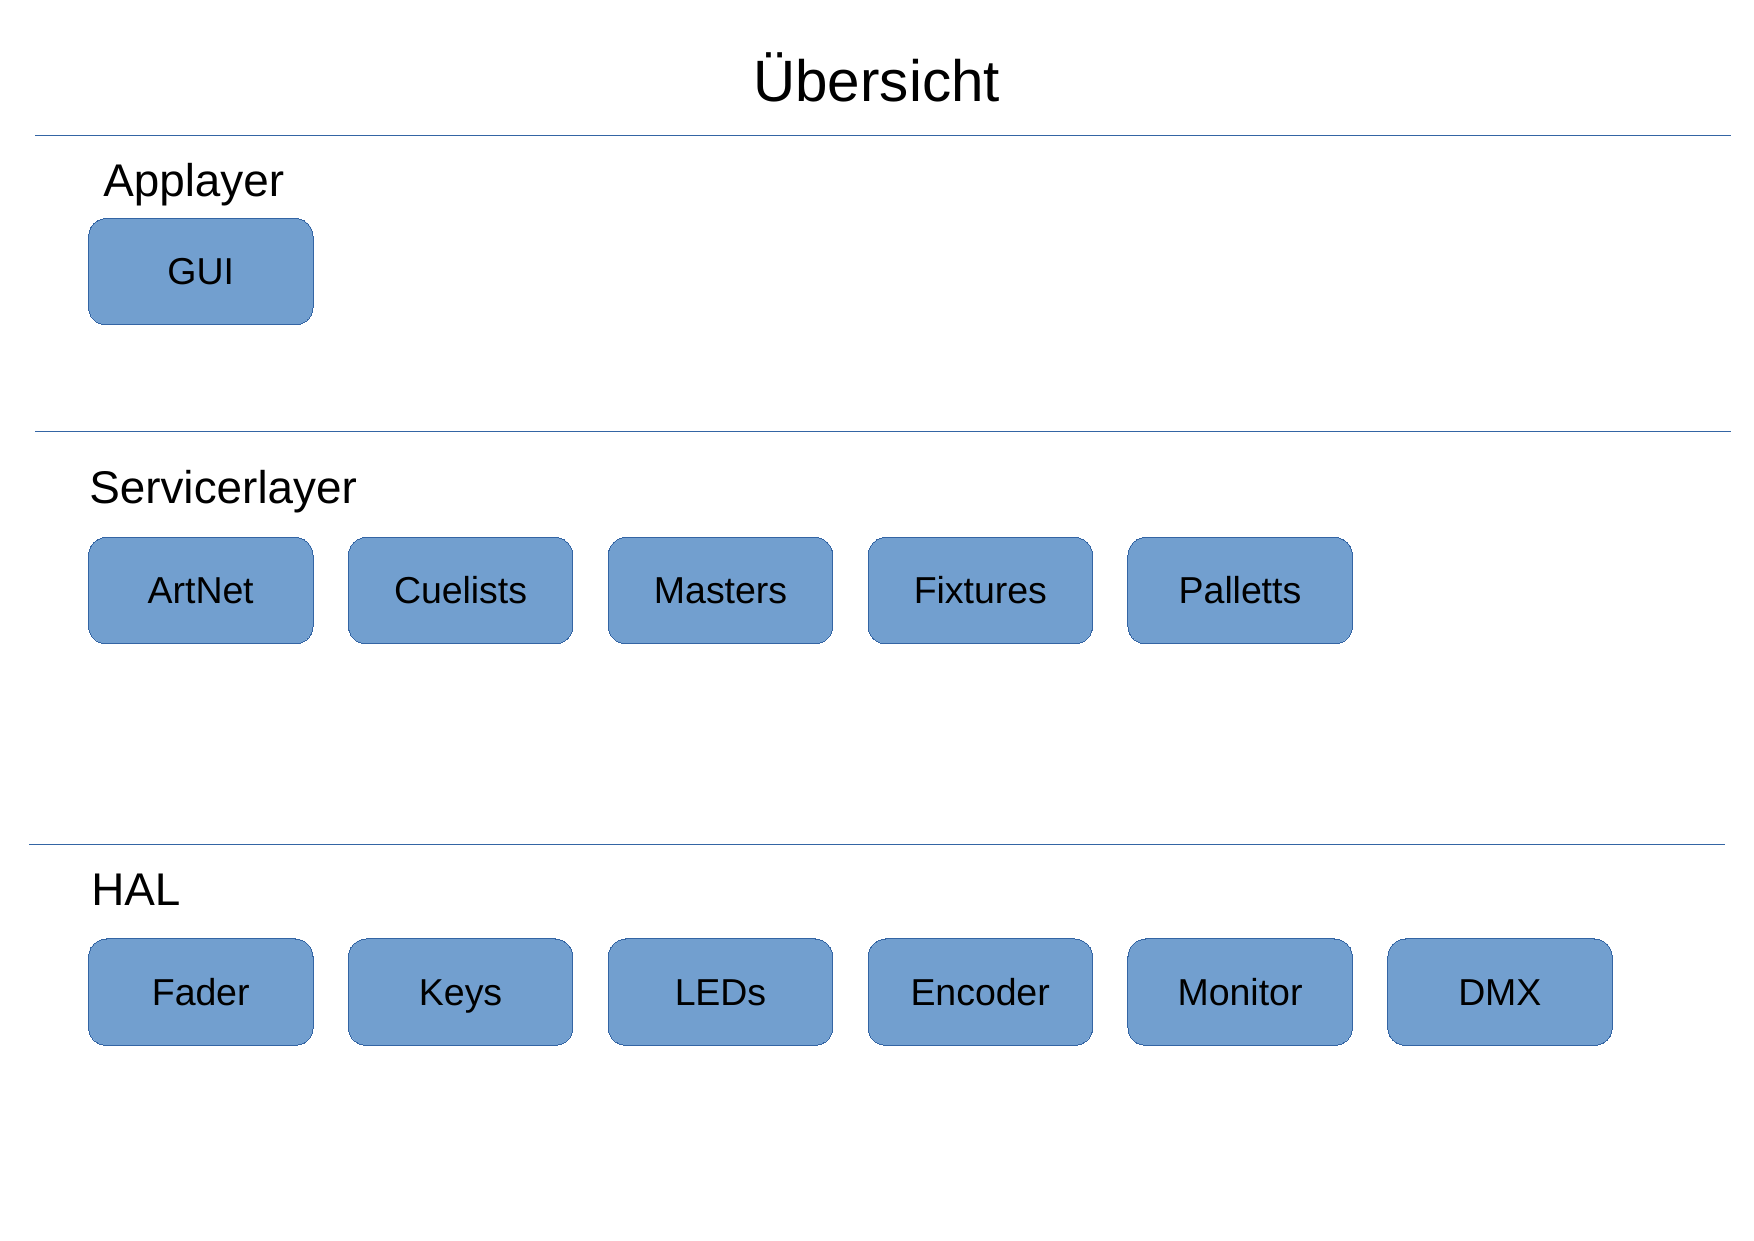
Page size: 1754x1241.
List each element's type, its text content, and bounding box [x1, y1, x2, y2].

text_box Monitor [1127, 938, 1353, 1046]
text_box Servicerlayer [74, 454, 382, 526]
text_box LEDs [608, 938, 833, 1046]
text_box Cuelists [348, 537, 573, 644]
text_box Fader [88, 938, 314, 1046]
text_box DMX [1387, 938, 1613, 1046]
text_box HAL [76, 856, 231, 928]
text_box ArtNet [88, 537, 314, 644]
text_box GUI [88, 218, 314, 325]
text_box Masters [608, 537, 833, 644]
text_box Applayer [88, 147, 396, 219]
text_box Palletts [1127, 537, 1353, 644]
text_box Keys [348, 938, 573, 1046]
text_box Encoder [868, 938, 1093, 1046]
text_box Fixtures [868, 537, 1093, 644]
text_box Übersicht [738, 41, 1016, 122]
